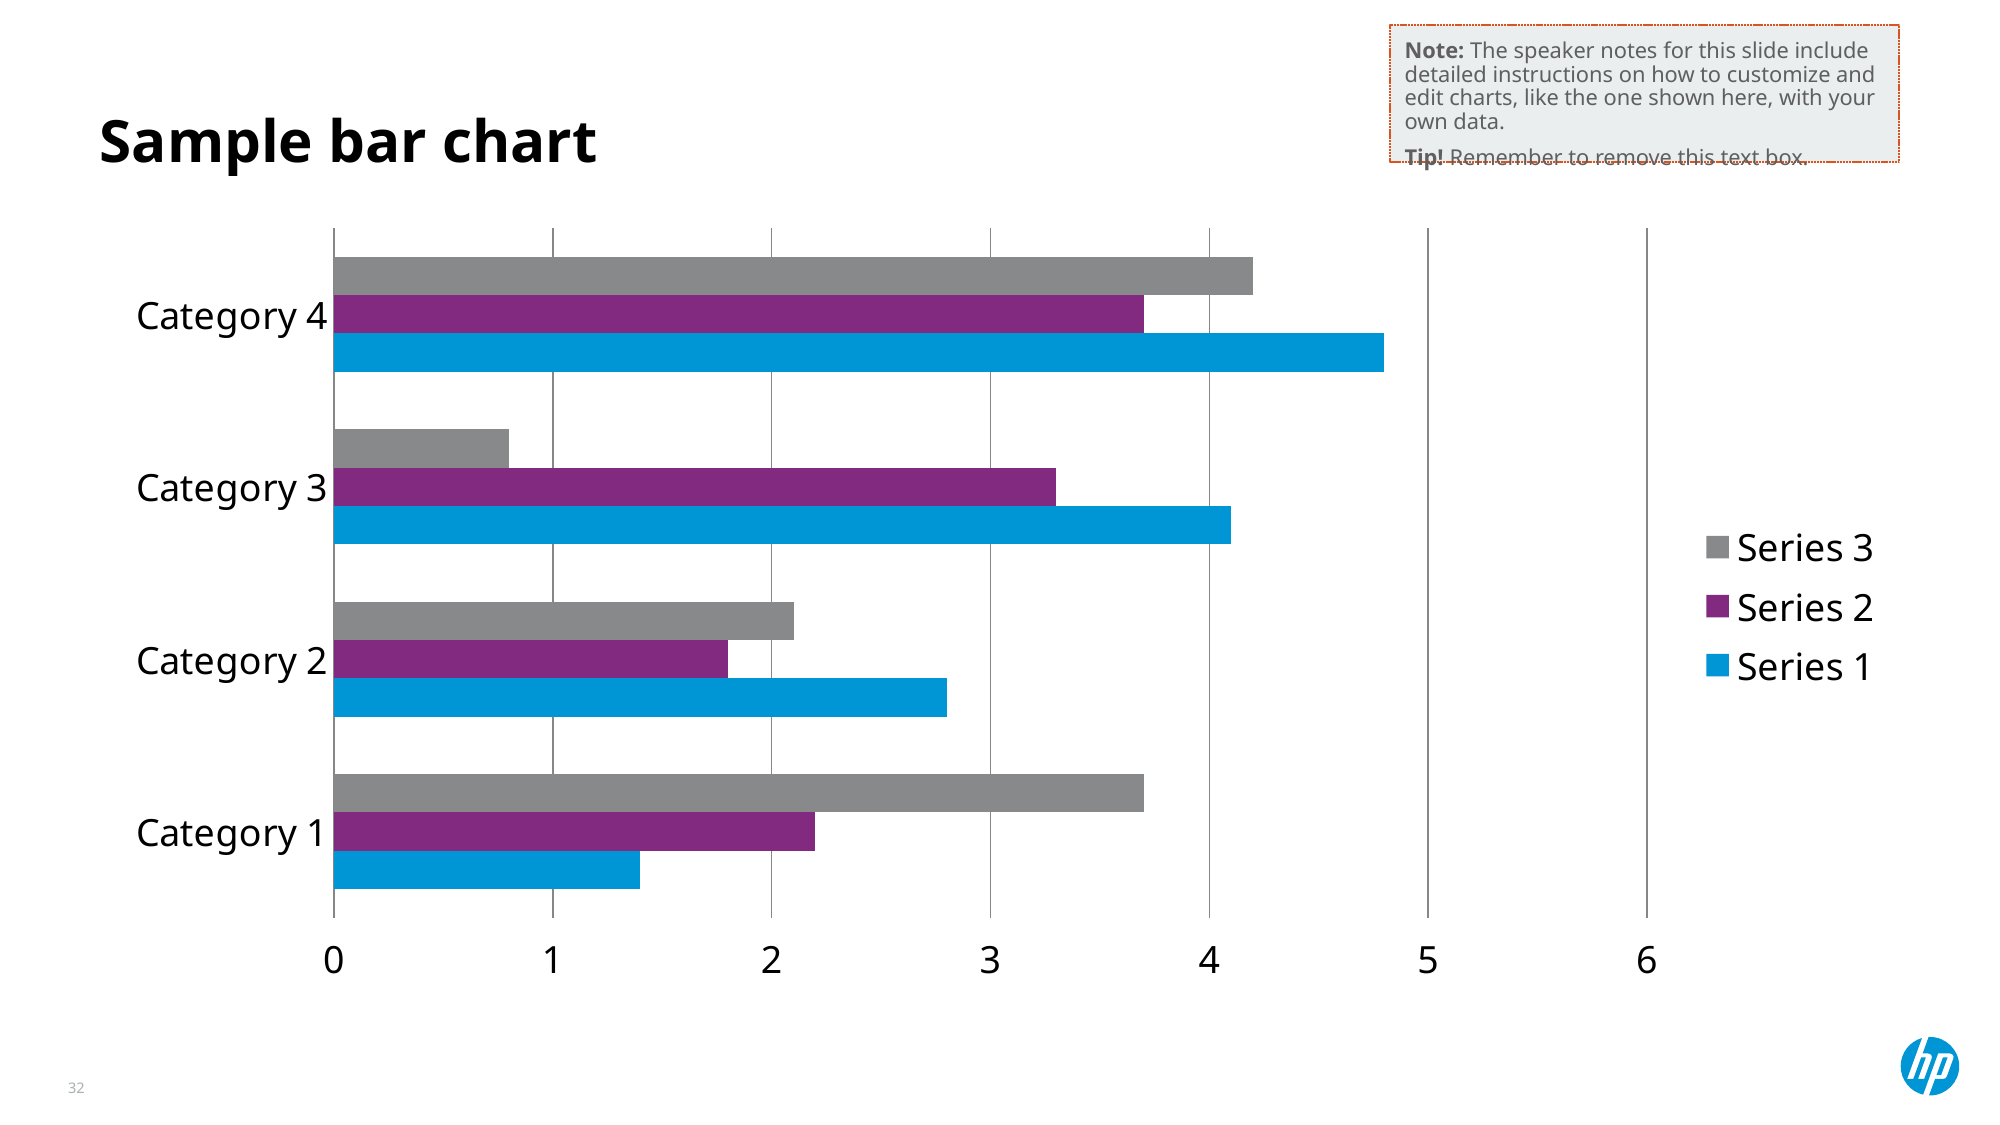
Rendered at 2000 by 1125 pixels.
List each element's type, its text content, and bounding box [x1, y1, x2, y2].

title Sample bar chart [99, 50, 1900, 175]
text_box Note: The speaker notes for this slide include detailed instructions on how to customize and edit charts, like the one shown here, with your own data. Tip! Remember to remove this text box. [1389, 24, 1900, 163]
slide_number <number> [34, 1062, 85, 1099]
chart [99, 212, 1900, 1000]
